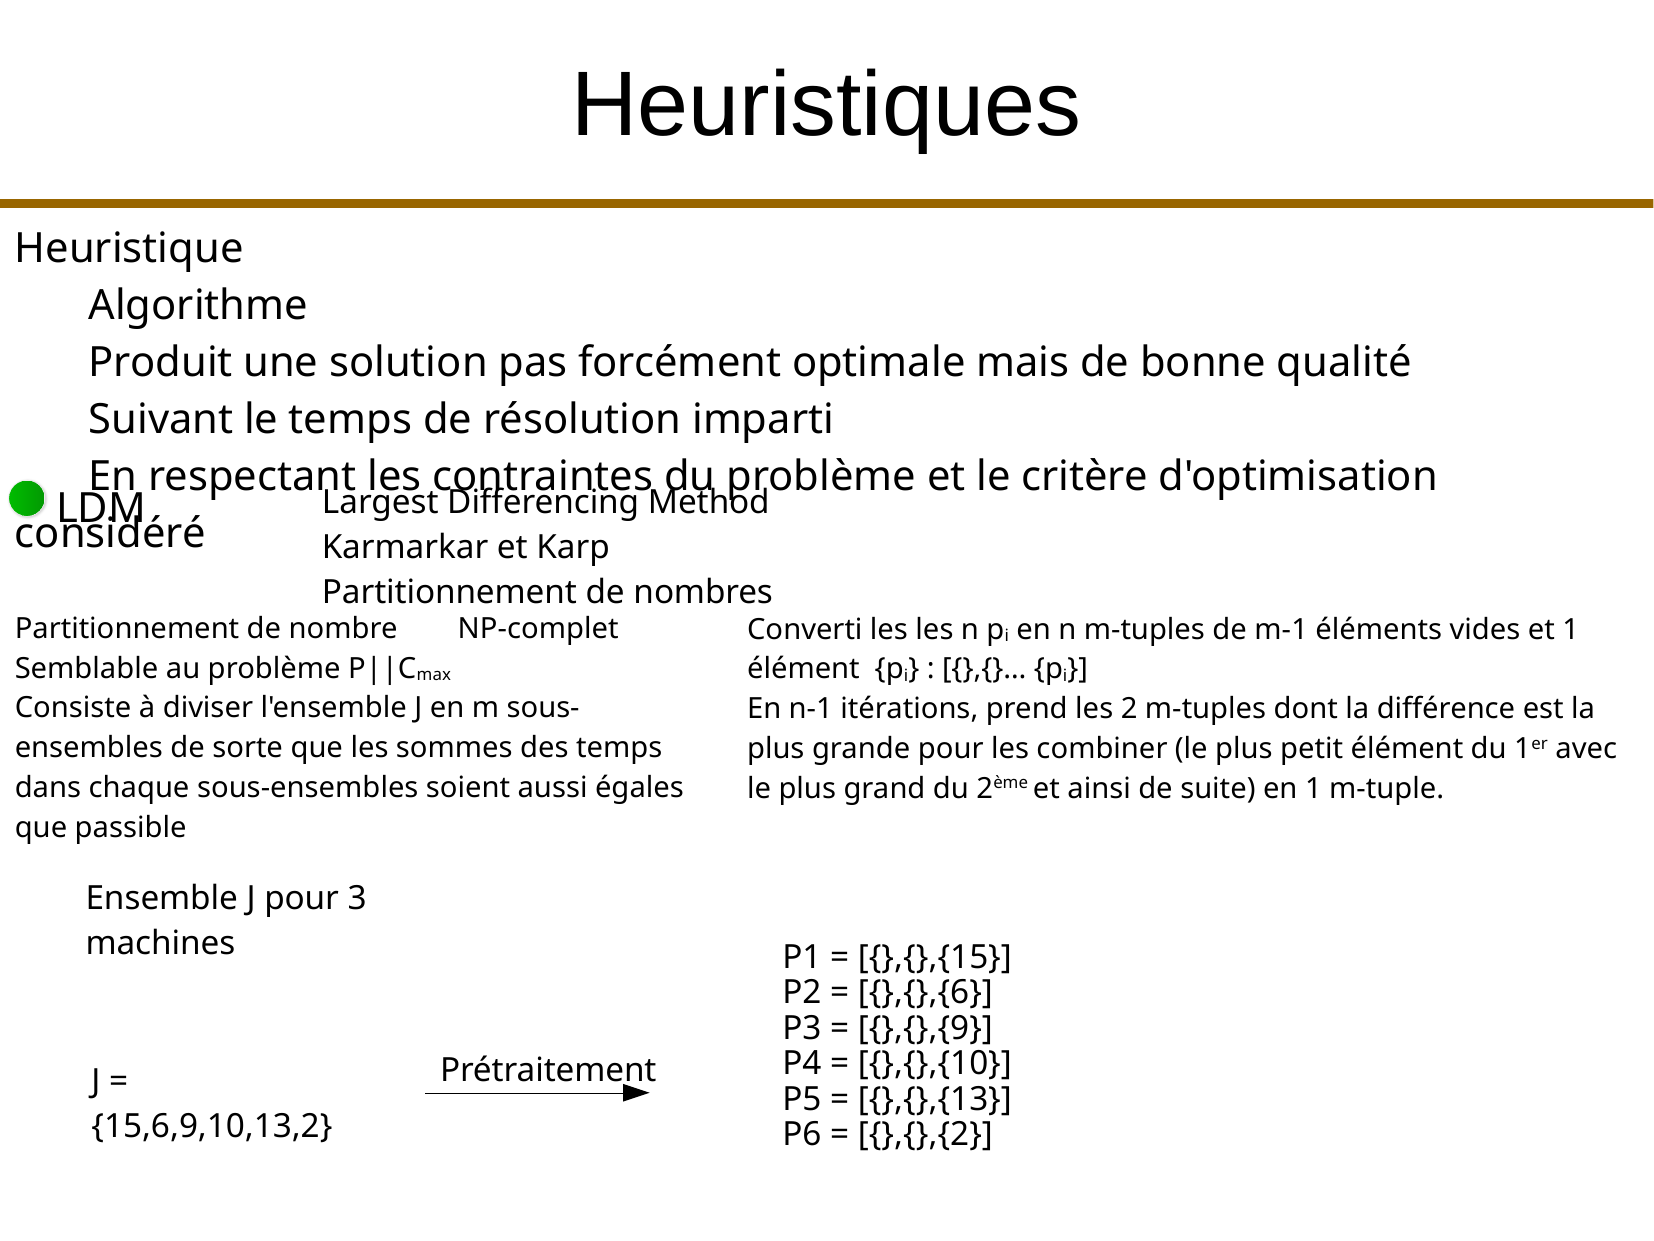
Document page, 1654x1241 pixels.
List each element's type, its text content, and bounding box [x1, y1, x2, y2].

text_box P3 = [{},{},{9}] [767, 996, 1028, 1032]
text_box Prétraitement [425, 1038, 674, 1130]
text_box P4 = [{},{},{10}] [767, 1032, 1028, 1067]
text_box Heuristique Algorithme Produit une solution pas forcément optimale mais de bonne qualité Suivant le temps de résolution imparti En respectant les contraintes du problème et le critère d'optimisation considéré [0, 210, 1654, 465]
text_box P2 = [{},{},{6}] [767, 961, 1028, 996]
text_box P5 = [{},{},{13}] [767, 1067, 1028, 1103]
text_box Ensemble J pour 3 machines [70, 866, 532, 920]
text_box P1 = [{},{},{15}] [767, 925, 1028, 961]
title Heuristiques [82, 34, 1571, 174]
text_box Largest Differencing Method Karmarkar et Karp Partitionnement de nombres [307, 470, 810, 600]
picture [6, 478, 50, 520]
text_box J = {15,6,9,10,13,2} [76, 1049, 384, 1103]
text_box P6 = [{},{},{2}] [767, 1103, 1028, 1157]
text_box Converti les les n pi en n m-tuples de m-1 éléments vides et 1 élément {pi} : [{},{}… {pi}] En n-1 itérations, prend les 2 m-tuples dont la différence est la plus grande pour les combiner (le plus petit élément du 1er avec le plus grand du 2ème et ainsi de suite) en 1 m-tuple. [732, 600, 1654, 805]
text_box Partitionnement de nombre NP-complet Semblable au problème P||Cmax Consiste à diviser l'ensemble J en m sous-ensembles de sorte que les sommes des temps dans chaque sous-ensembles soient aussi égales que passible [0, 599, 733, 793]
text_box LDM [41, 470, 237, 534]
